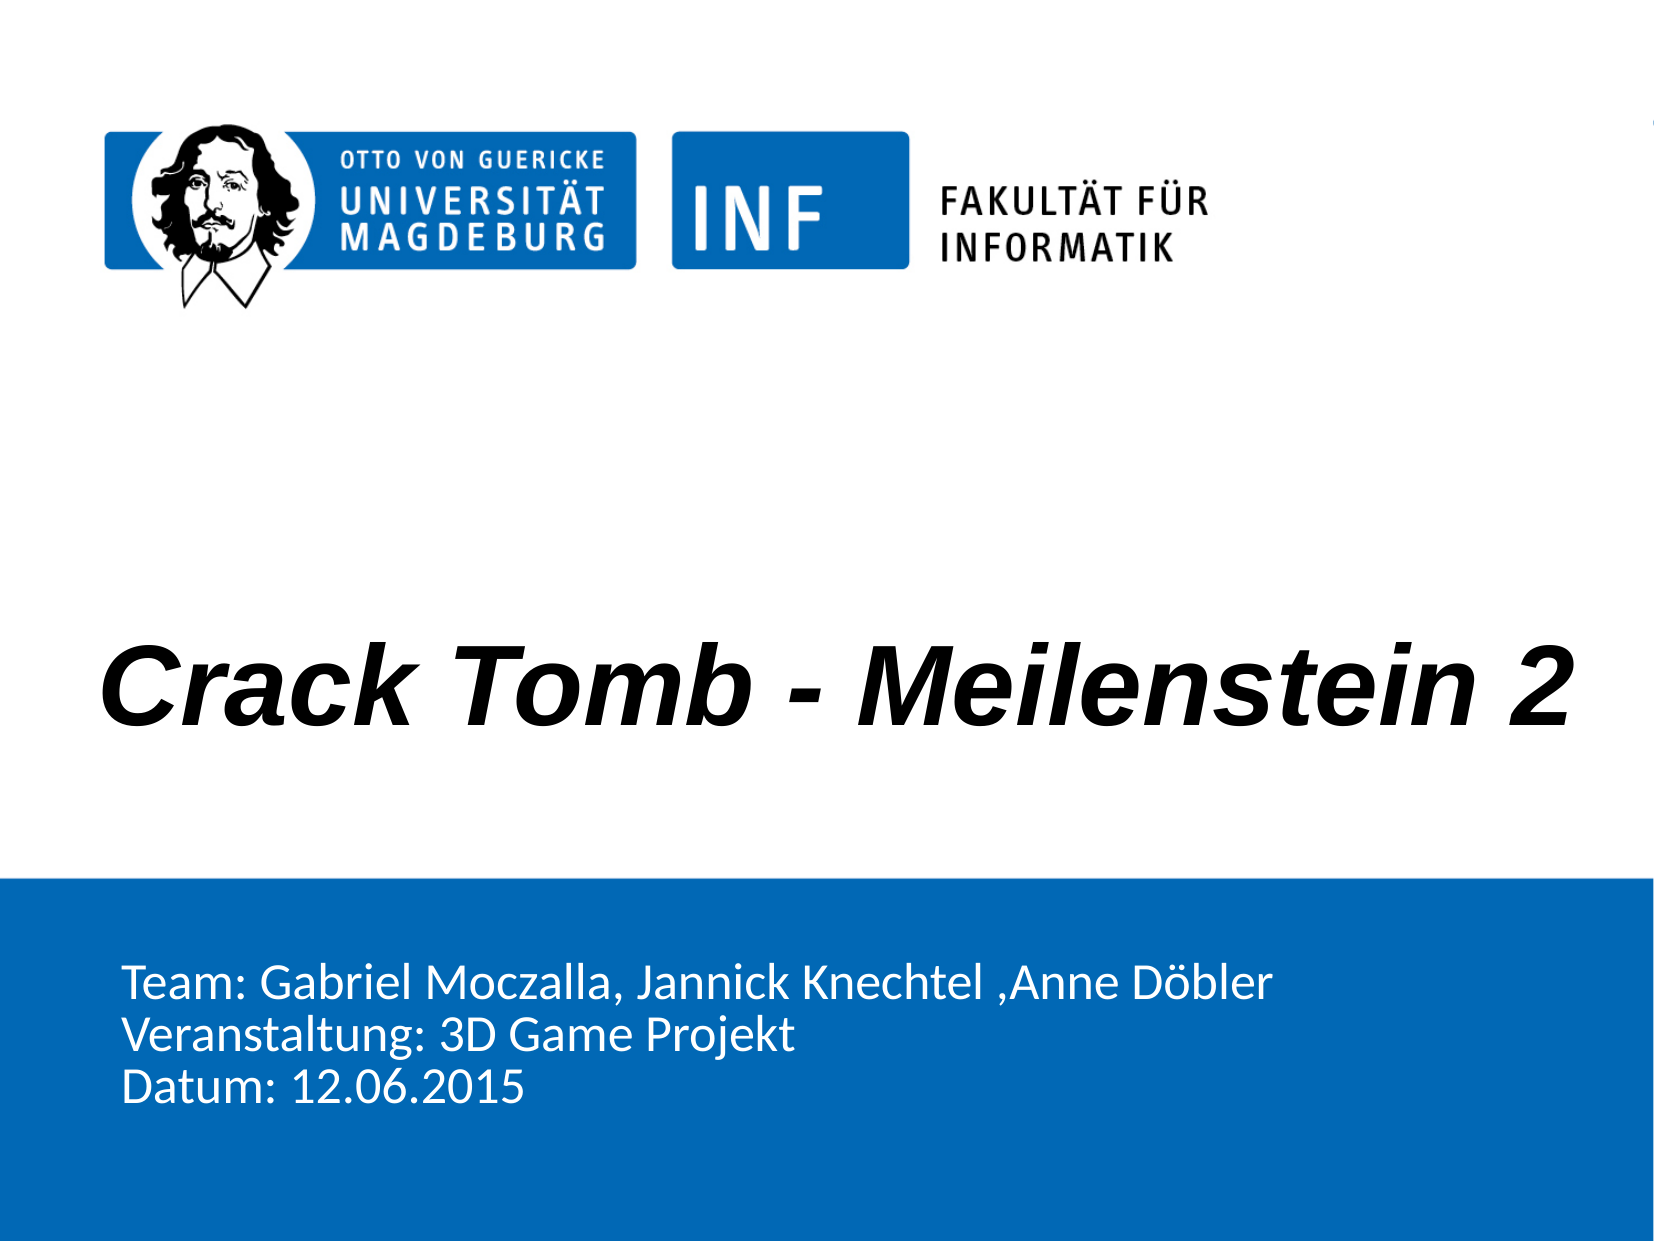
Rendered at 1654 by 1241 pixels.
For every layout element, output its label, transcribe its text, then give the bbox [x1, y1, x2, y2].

picture [0, 0, 1654, 1241]
text_box Team: Gabriel Moczalla, Jannick Knechtel ,Anne Döbler Veranstaltung: 3D Game Projekt Datum: 12.06.2015 [106, 952, 1569, 1241]
text_box Crack Tomb - Meilenstein 2 [82, 614, 1607, 1182]
